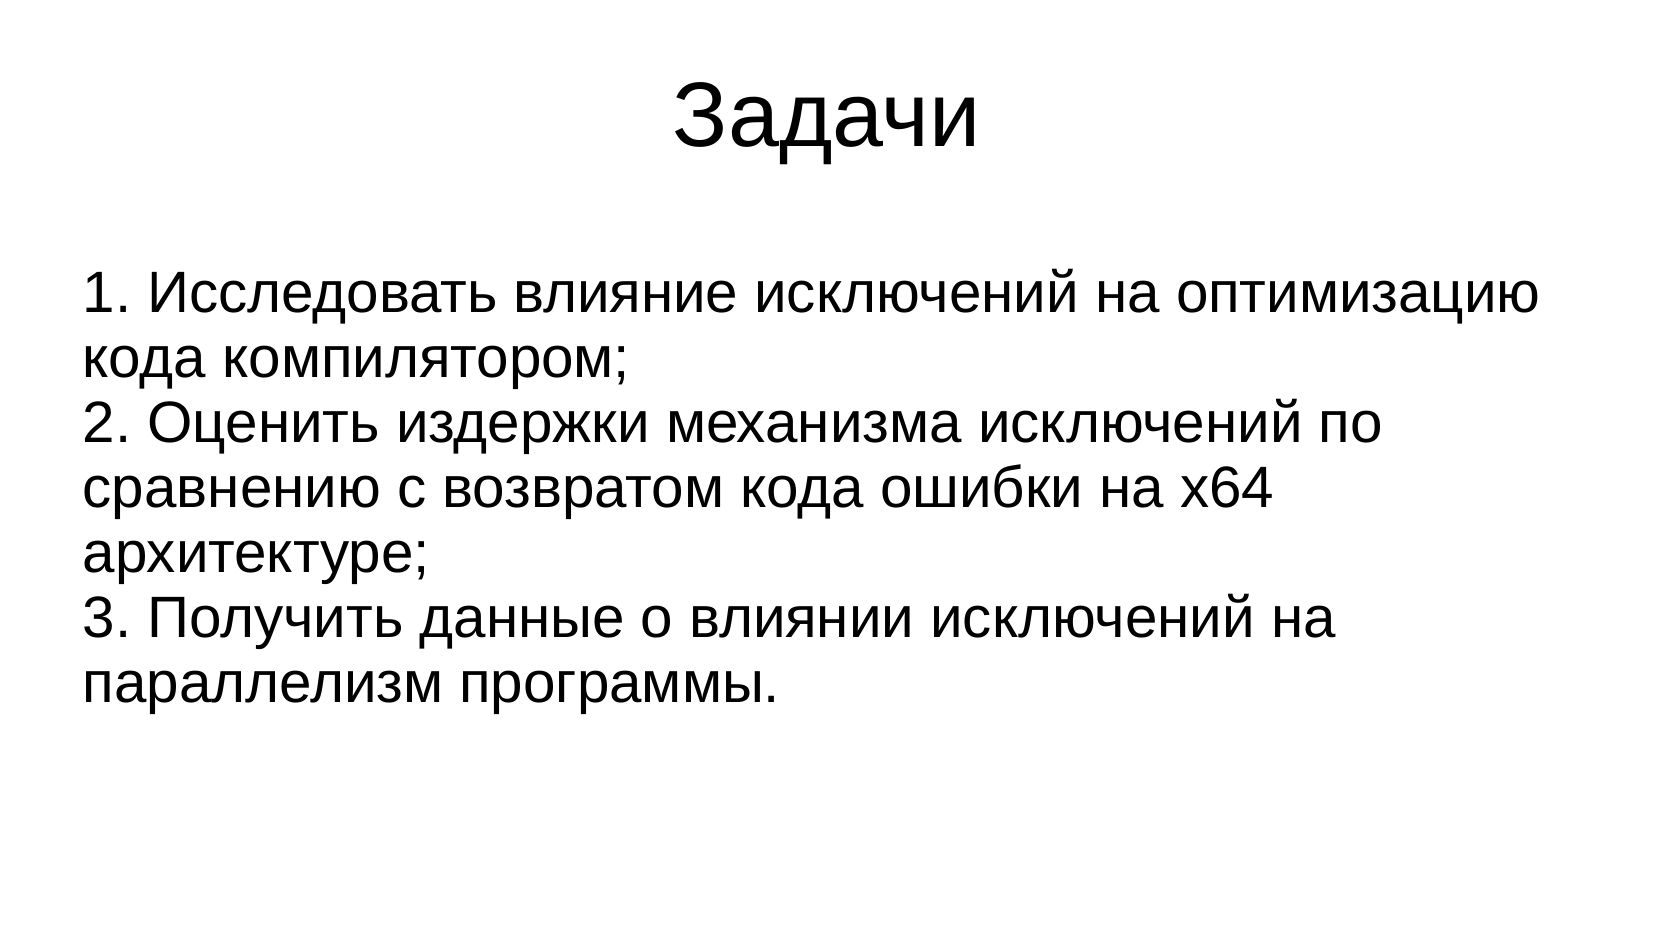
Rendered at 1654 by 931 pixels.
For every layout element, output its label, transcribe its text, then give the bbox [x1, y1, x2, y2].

title Задачи [82, 37, 1571, 193]
subtitle 1. Исследовать влияние исключений на оптимизацию кода компилятором; 2. Оценить издержки механизма исключений по сравнению с возвратом кода ошибки на x64 архитектуре; 3. Получить данные о влиянии исключений на параллелизм программы. [82, 217, 1625, 757]
